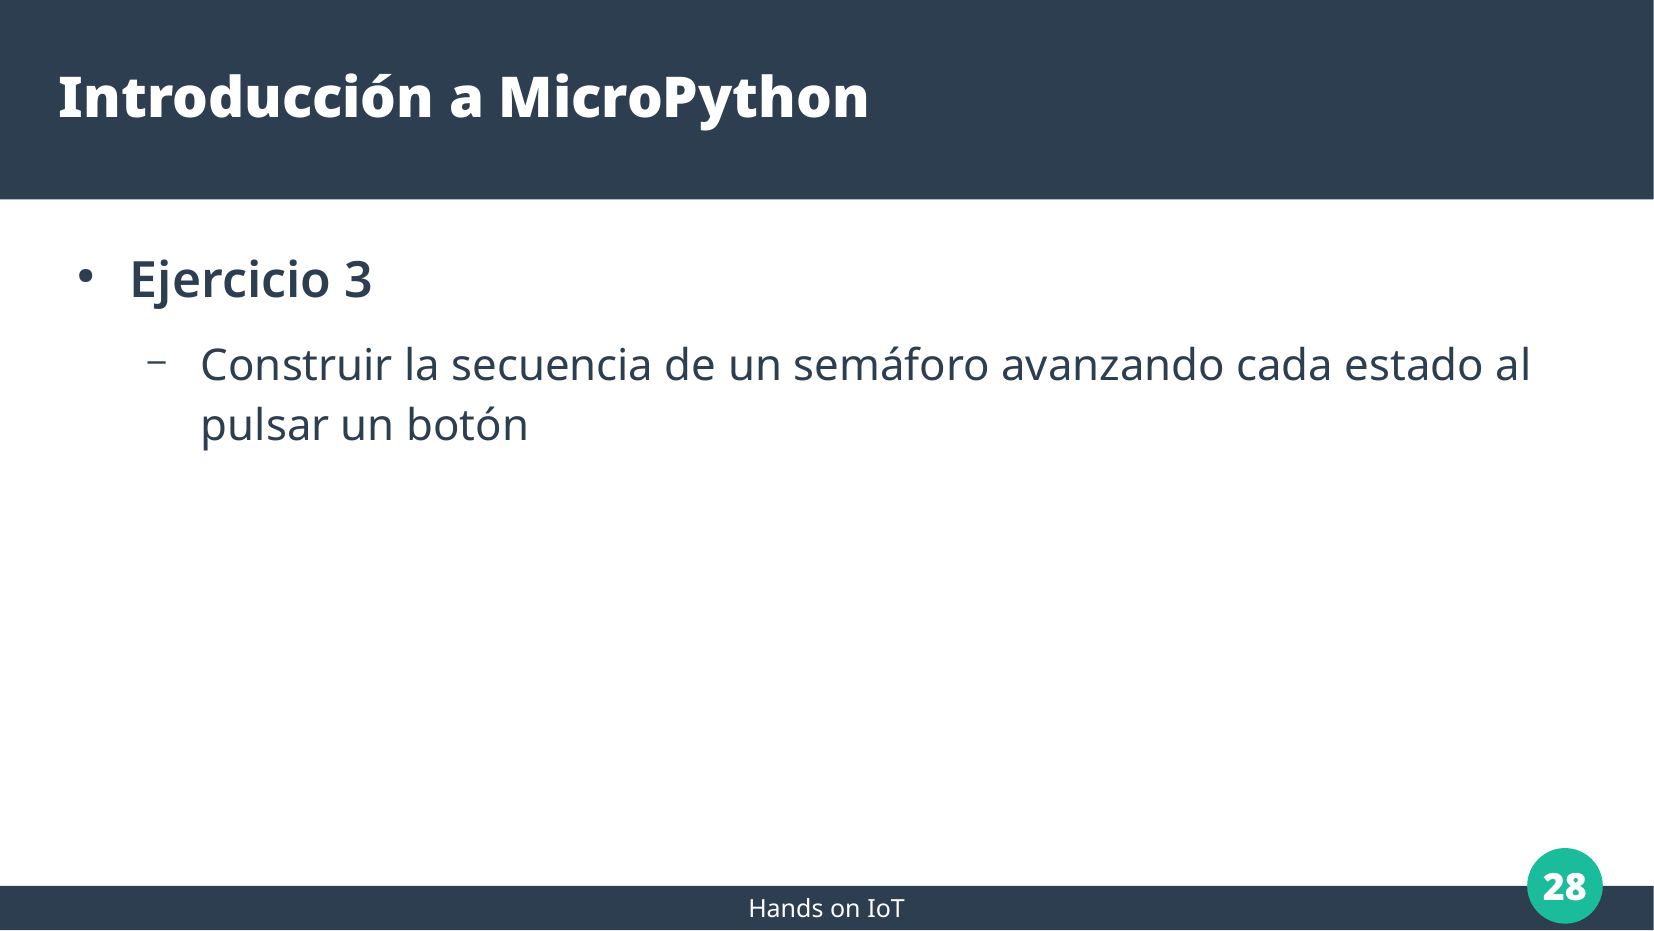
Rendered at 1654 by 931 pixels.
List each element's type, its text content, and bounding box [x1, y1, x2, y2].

list Ejercicio 3 Construir la secuencia de un semáforo avanzando cada estado al pulsar un botón [59, 243, 1595, 864]
title Introducción a MicroPython [59, 37, 1595, 155]
